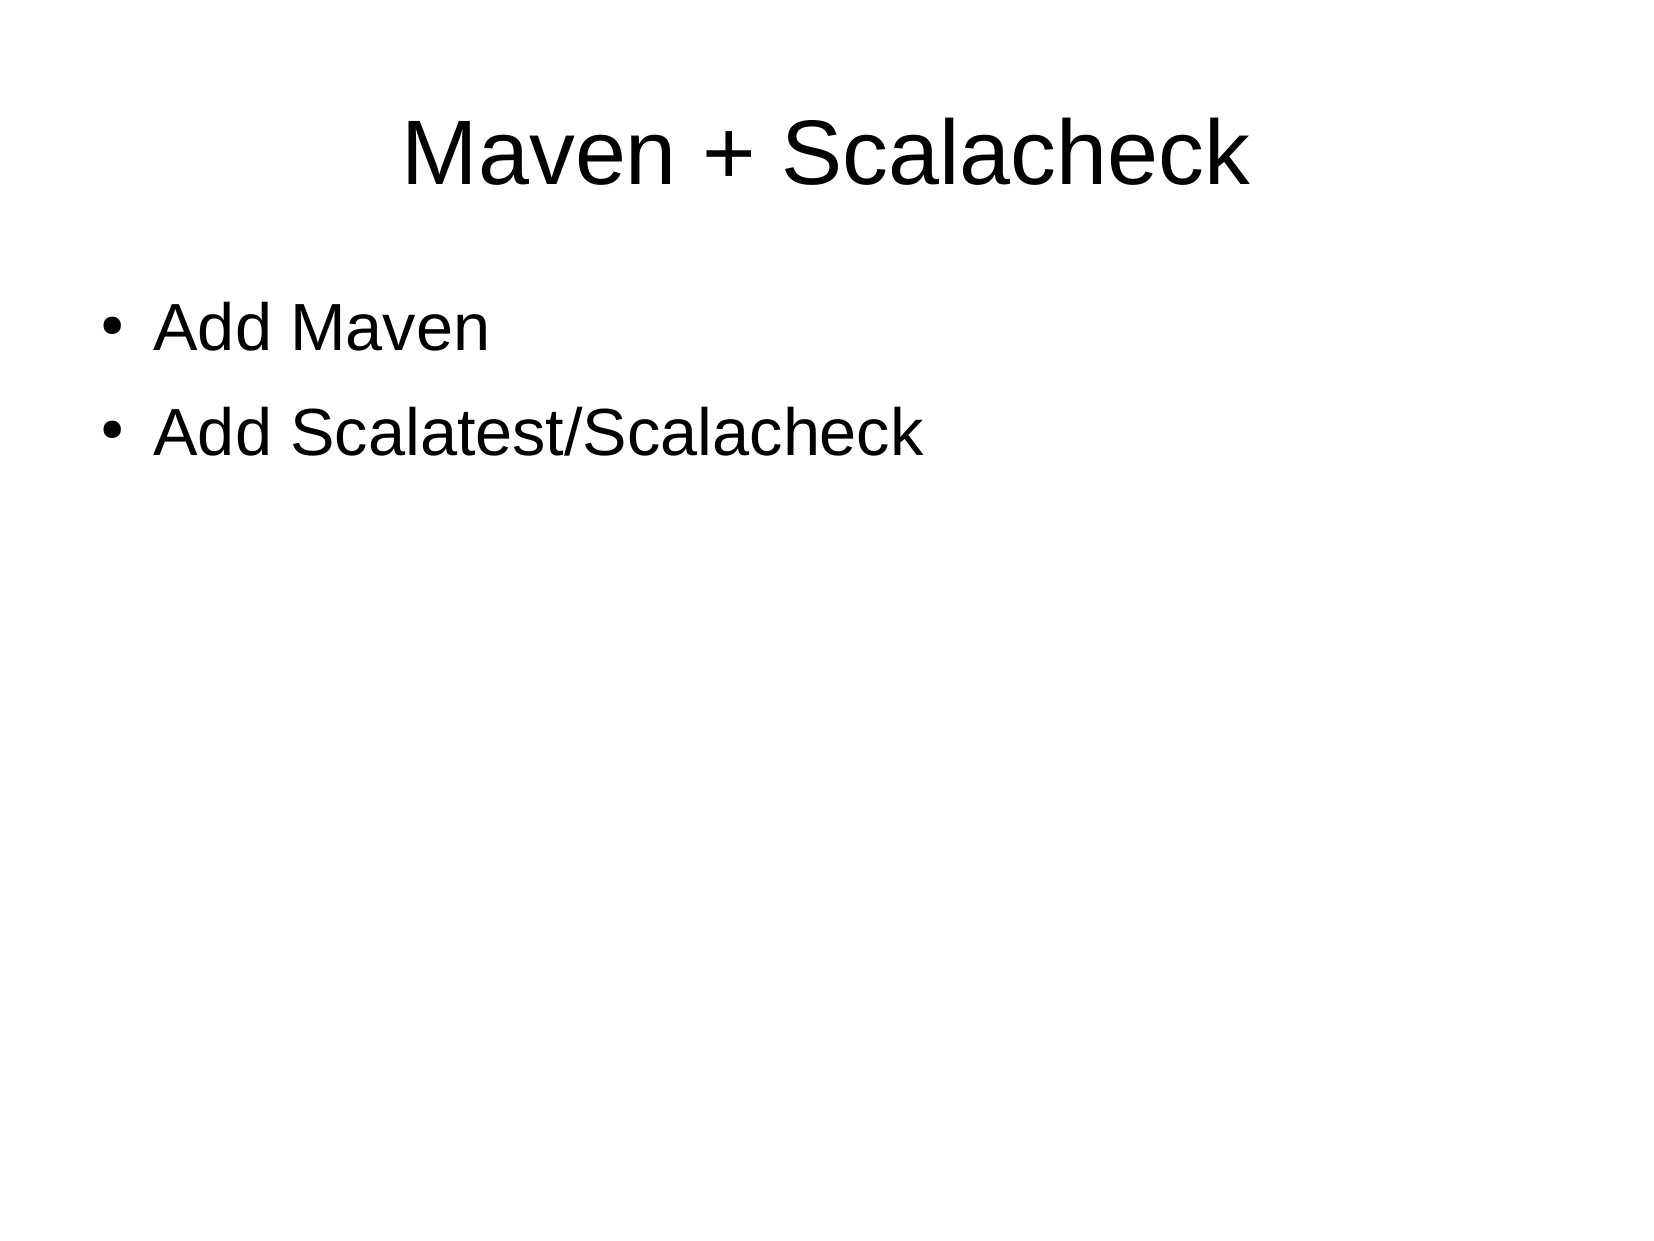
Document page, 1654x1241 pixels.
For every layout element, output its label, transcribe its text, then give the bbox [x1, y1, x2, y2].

list Add Maven Add Scalatest/Scalacheck [82, 290, 1571, 1109]
title Maven + Scalacheck [82, 49, 1571, 257]
